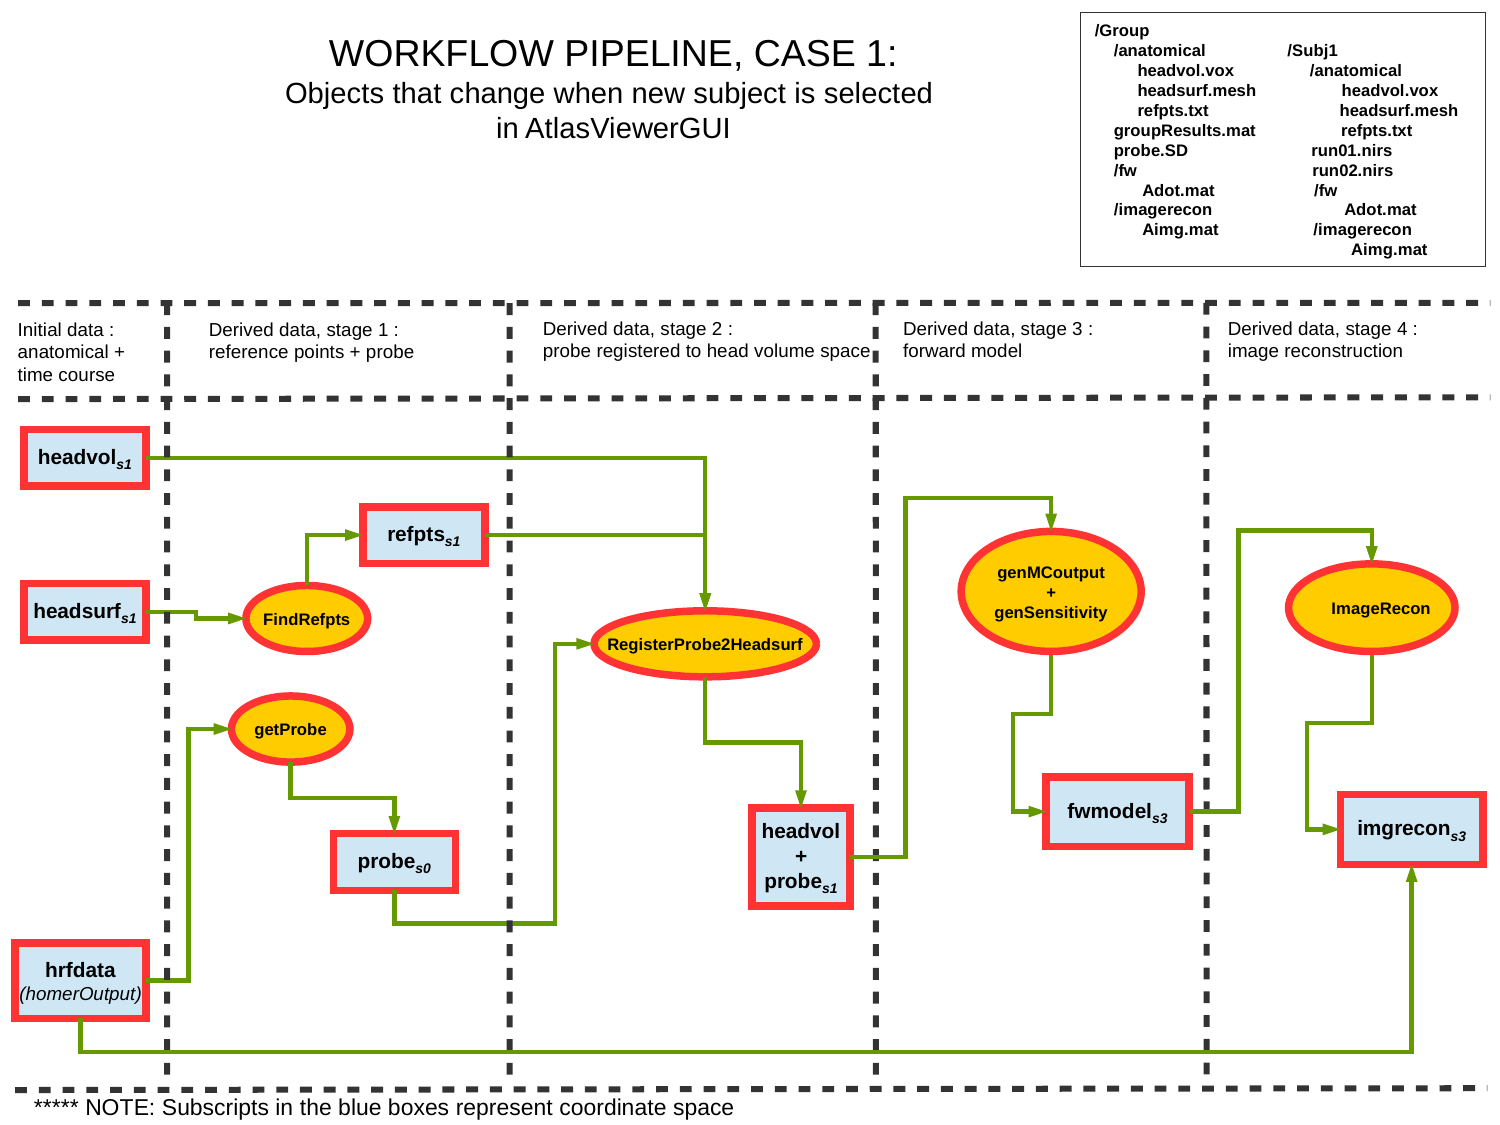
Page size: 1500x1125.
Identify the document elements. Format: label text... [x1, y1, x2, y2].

text_box Derived data, stage 3 : forward model [888, 309, 1172, 385]
text_box fwmodels3 [1046, 777, 1189, 846]
text_box Derived data, stage 1 : reference points + probe [194, 310, 499, 371]
text_box /Group /anatomical /Subj1 headvol.vox /anatomical headsurf.mesh headvol.vox refpts.txt headsurf.mesh groupResults.mat refpts.txt probe.SD run01.nirs /fw run02.nirs Adot.mat /fw /imagerecon Adot.mat Aimg.mat /imagerecon Aimg.mat [1080, 12, 1486, 267]
text_box FindRefpts [245, 585, 368, 652]
text_box headvols1 [24, 430, 146, 486]
text_box WORKFLOW PIPELINE, CASE 1: Objects that change when new subject is selected in AtlasViewerGUI [152, 21, 1075, 225]
text_box ***** NOTE: Subscripts in the blue boxes represent coordinate space [17, 1084, 1031, 1125]
text_box probes0 [333, 834, 455, 890]
text_box Initial data : anatomical + time course [2, 310, 155, 394]
text_box refptss1 [363, 507, 485, 563]
text_box Derived data, stage 2 : probe registered to head volume space [528, 309, 886, 392]
text_box ImageRecon [1288, 563, 1456, 652]
text_box headsurfs1 [24, 584, 146, 640]
text_box RegisterProbe2Headsurf [594, 610, 817, 677]
text_box Derived data, stage 4 : image reconstruction [1213, 309, 1457, 385]
text_box headvol + probes1 [752, 808, 850, 906]
text_box genMCoutput + genSensitivity [961, 531, 1142, 652]
text_box getProbe [231, 695, 350, 763]
text_box hrfdata (homerOutput) [15, 943, 146, 1019]
text_box imgrecons3 [1340, 795, 1483, 864]
